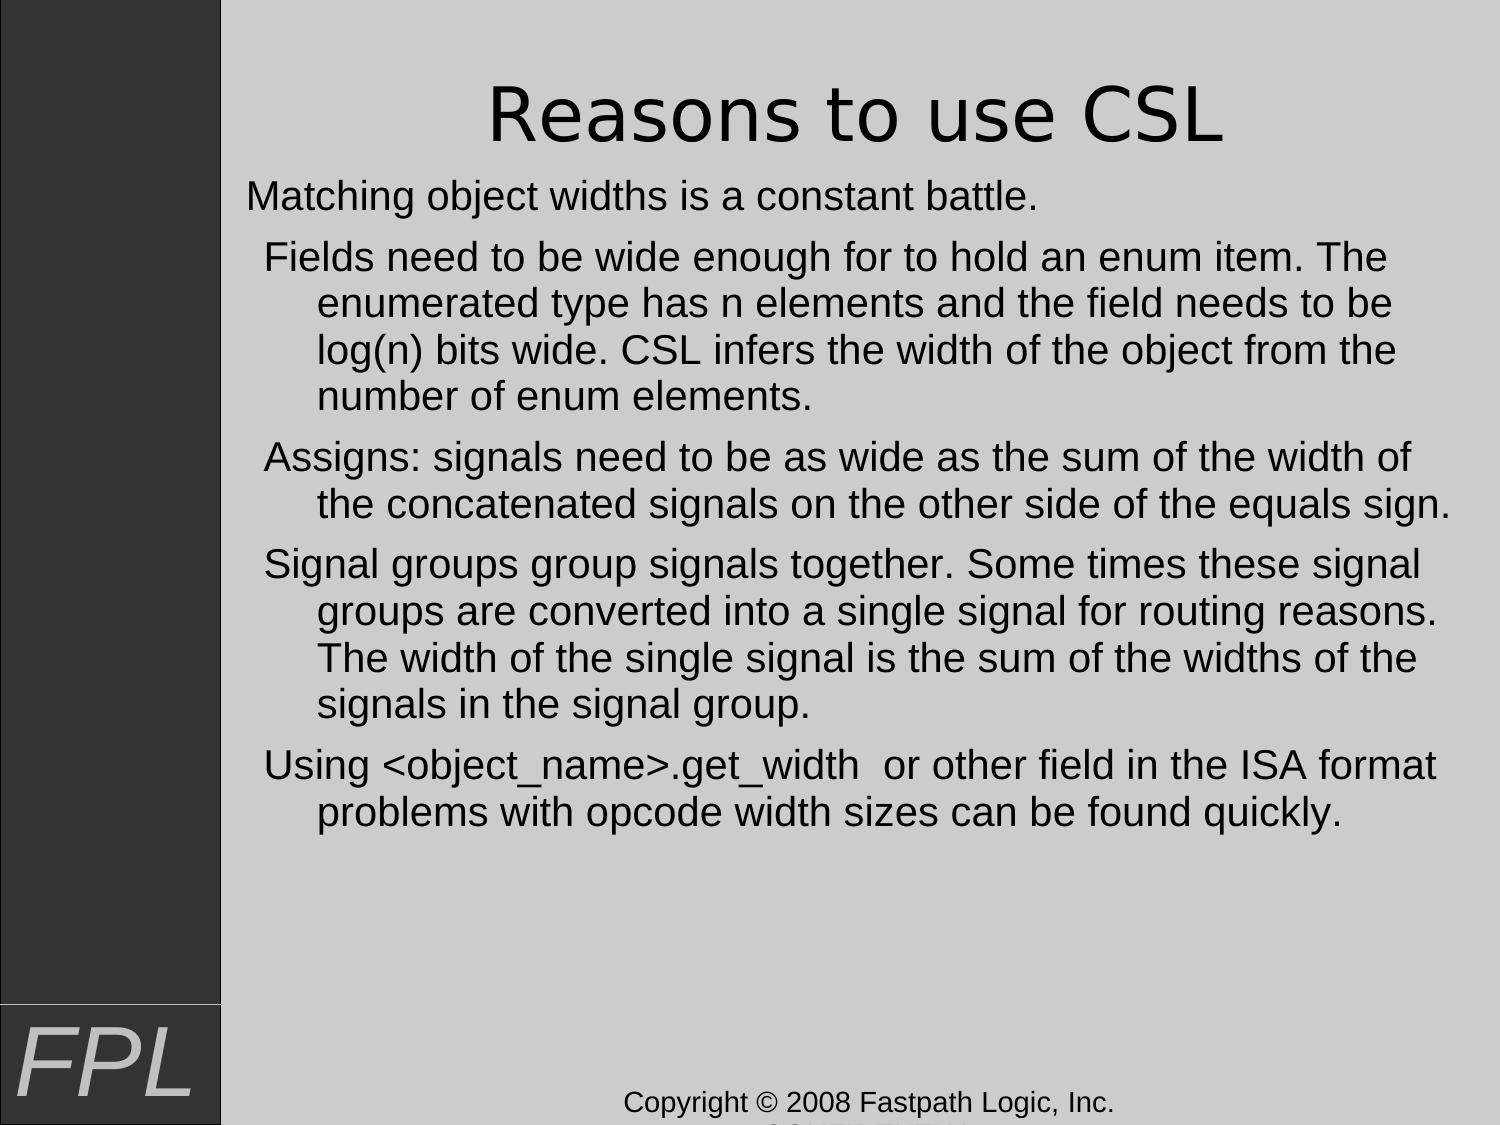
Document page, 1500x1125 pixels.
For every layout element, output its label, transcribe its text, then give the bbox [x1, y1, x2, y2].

list Matching object widths is a constant battle. Fields need to be wide enough for to hold an enum item. The enumerated type has n elements and the field needs to be log(n) bits wide. CSL infers the width of the object from the number of enum elements. Assigns: signals need to be as wide as the sum of the width of the concatenated signals on the other side of the equals sign. Signal groups group signals together. Some times these signal groups are converted into a single signal for routing reasons. The width of the single signal is the sum of the widths of the signals in the signal group. Using <object_name>.get_width or other field in the ISA format problems with opcode width sizes can be found quickly. [245, 172, 1480, 1037]
title Reasons to use CSL [355, 18, 1356, 172]
